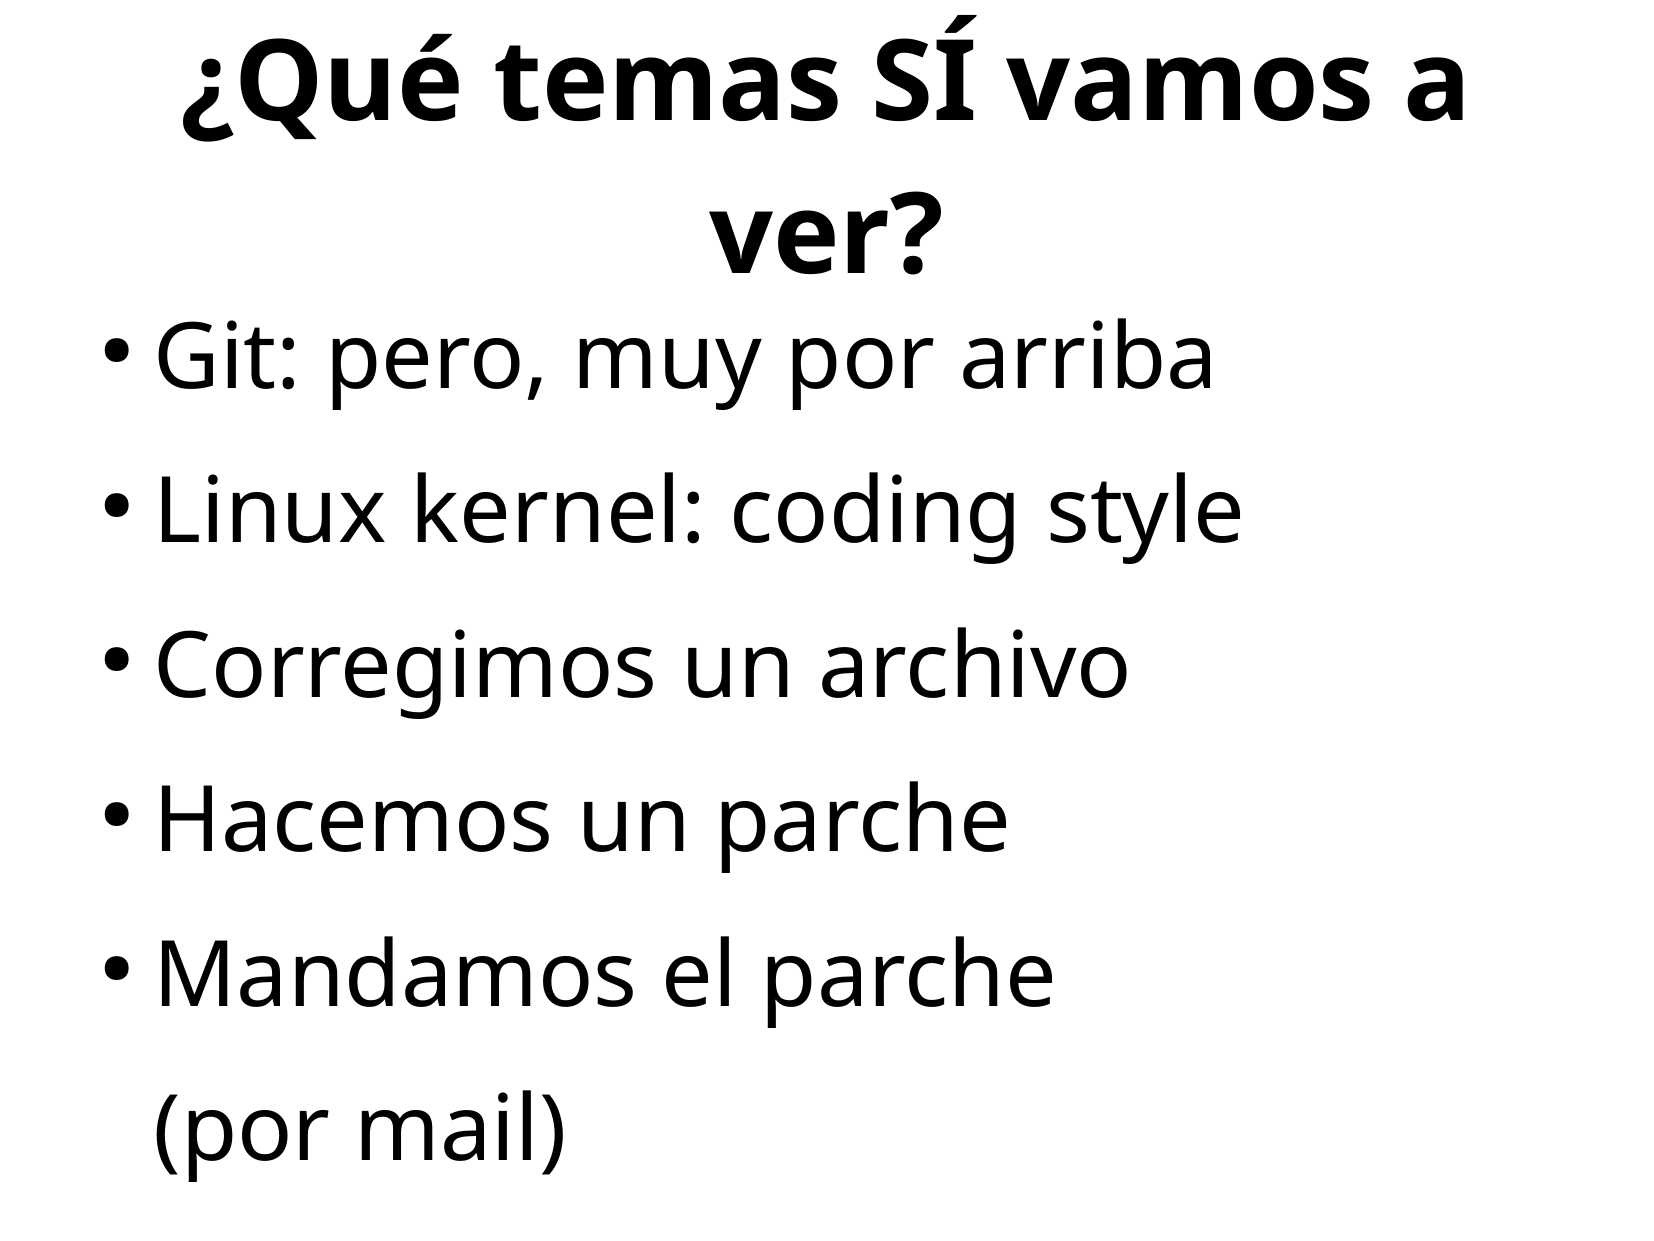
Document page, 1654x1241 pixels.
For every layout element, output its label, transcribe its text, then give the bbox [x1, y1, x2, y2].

title ¿Qué temas SÍ vamos a ver? [82, 21, 1571, 285]
list Git: pero, muy por arriba Linux kernel: coding style Corregimos un archivo Hacemos un parche Mandamos el parche (por mail) [82, 290, 1571, 1094]
